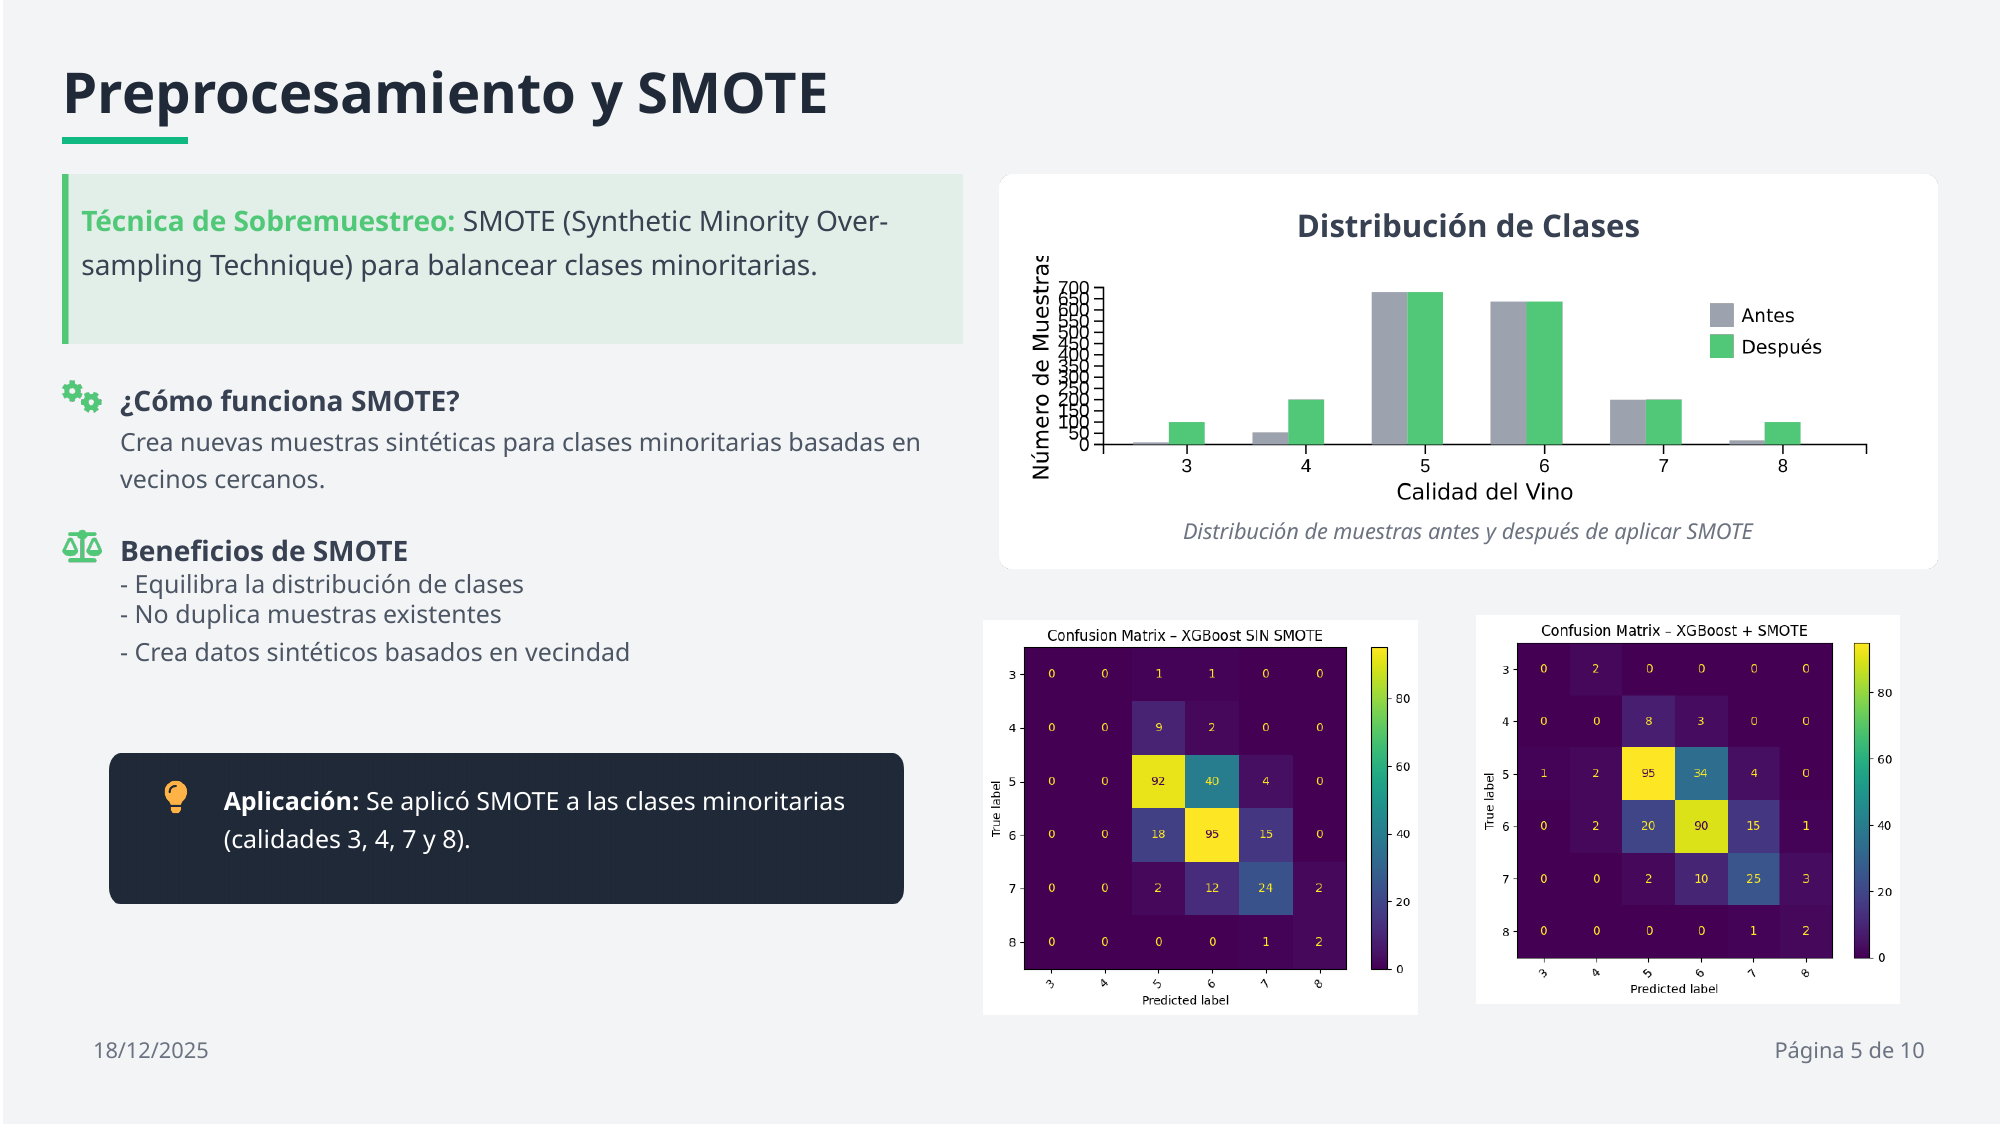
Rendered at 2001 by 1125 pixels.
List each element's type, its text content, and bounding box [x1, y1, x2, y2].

text_box Técnica de Sobremuestreo: SMOTE (Synthetic Minority Over-sampling Technique) para balancear clases minoritarias. [81, 193, 944, 325]
picture [3, 0, 2000, 1125]
text_box Página 5 de 10 [1774, 1031, 1970, 1063]
text_box ¿Cómo funciona SMOTE? [120, 373, 587, 407]
text_box - Equilibra la distribución de clases - No duplica muestras existentes - Crea datos sintéticos basados en vecindad [120, 568, 673, 682]
text_box Crea nuevas muestras sintéticas para clases minoritarias basadas en vecinos cercanos. [120, 418, 963, 494]
text_box Distribución de Clases [1024, 200, 1913, 244]
text_box Preprocesamiento y SMOTE [62, 62, 1938, 125]
text_box 18/12/2025 [87, 1031, 278, 1063]
text_box Aplicación: Se aplicó SMOTE a las clases minoritarias (calidades 3, 4, 7 y 8). [223, 778, 957, 854]
text_box Distribución de muestras antes y después de aplicar SMOTE [936, 512, 2000, 544]
text_box Beneficios de SMOTE [120, 523, 521, 557]
